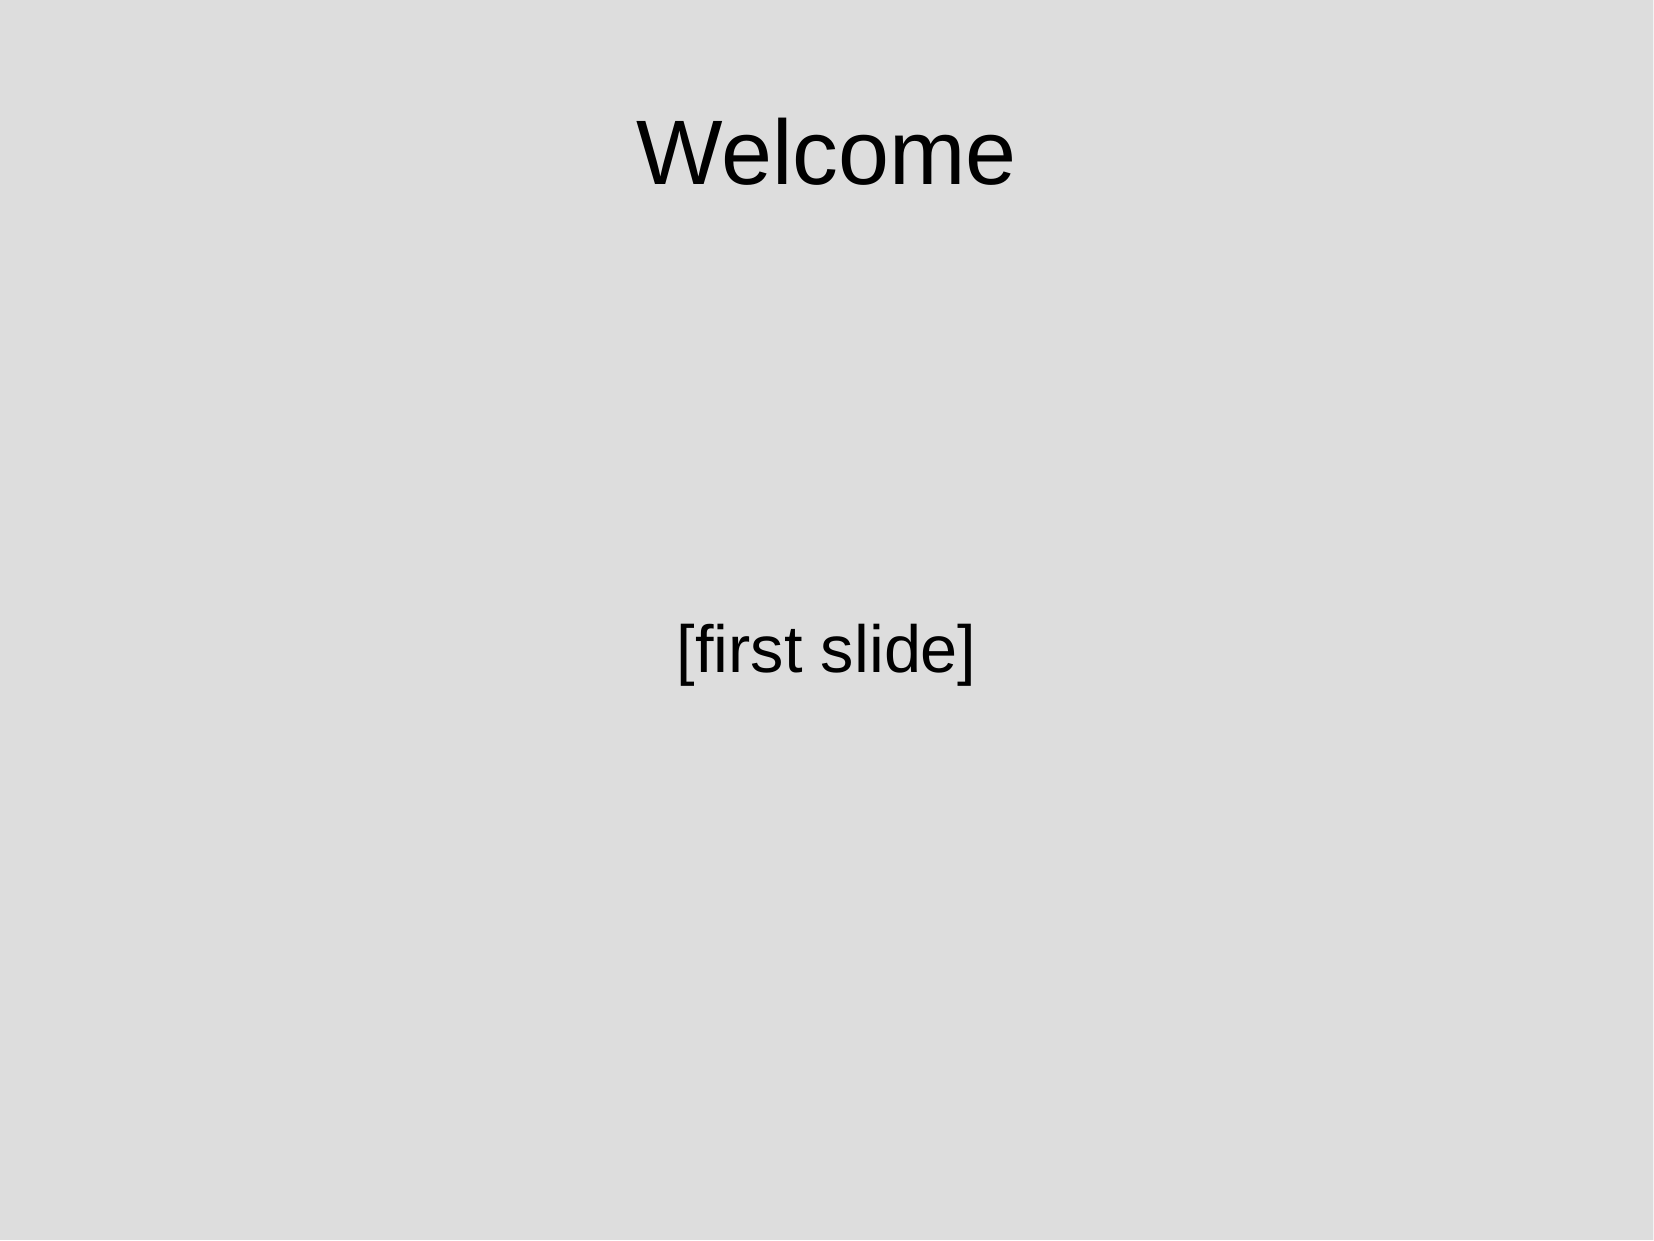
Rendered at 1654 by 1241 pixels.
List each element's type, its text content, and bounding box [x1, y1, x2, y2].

subtitle [first slide] [82, 290, 1571, 1010]
title Welcome [82, 49, 1571, 257]
